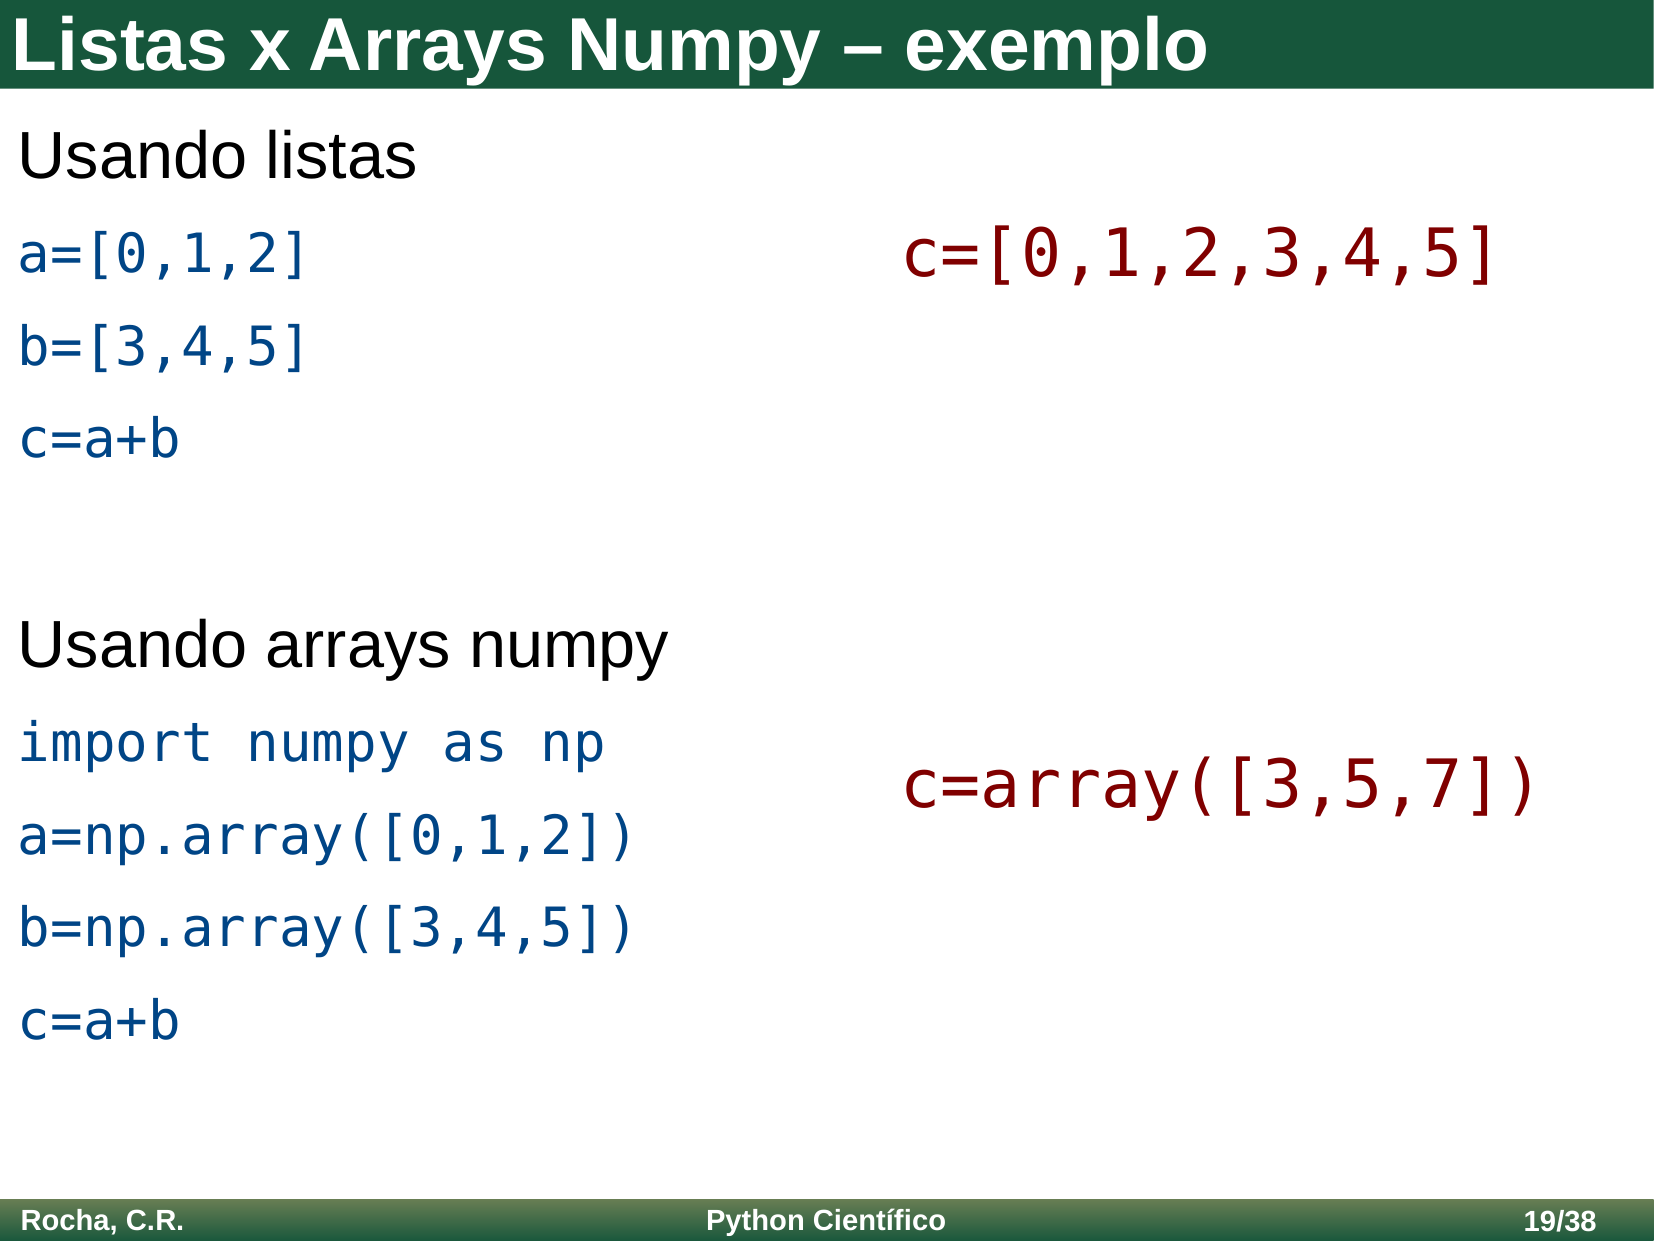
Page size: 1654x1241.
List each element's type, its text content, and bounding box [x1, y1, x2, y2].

title Listas x Arrays Numpy – exemplo [11, 0, 1625, 89]
text_box c=array([3,5,7]) [885, 738, 1565, 831]
text_box c=[0,1,2,3,4,5] [885, 206, 1565, 300]
list Usando listas a=[0,1,2] b=[3,4,5] c=a+b Usando arrays numpy import numpy as np a=np.array([0,1,2]) b=np.array([3,4,5]) c=a+b [17, 118, 1625, 1152]
